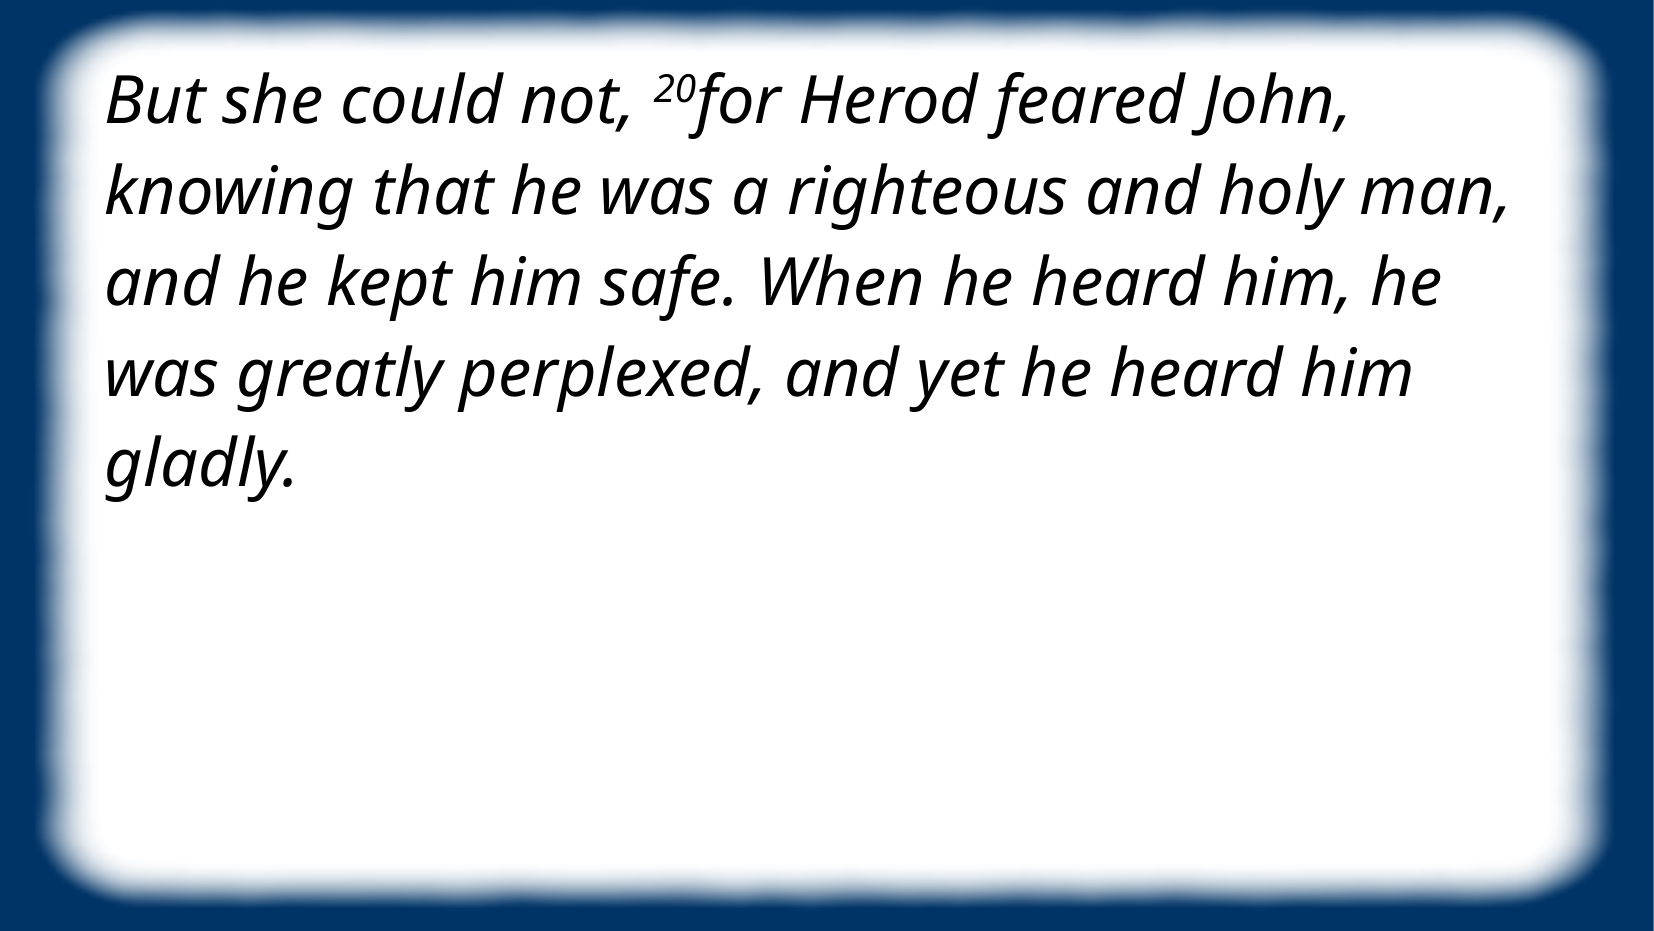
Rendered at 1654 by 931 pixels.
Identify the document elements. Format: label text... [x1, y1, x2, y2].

text_box But she could not, 20for Herod feared John, knowing that he was a righteous and holy man, and he kept him safe. When he heard him, he was greatly perplexed, and yet he heard him gladly. [90, 45, 1561, 504]
picture [0, 0, 1654, 931]
